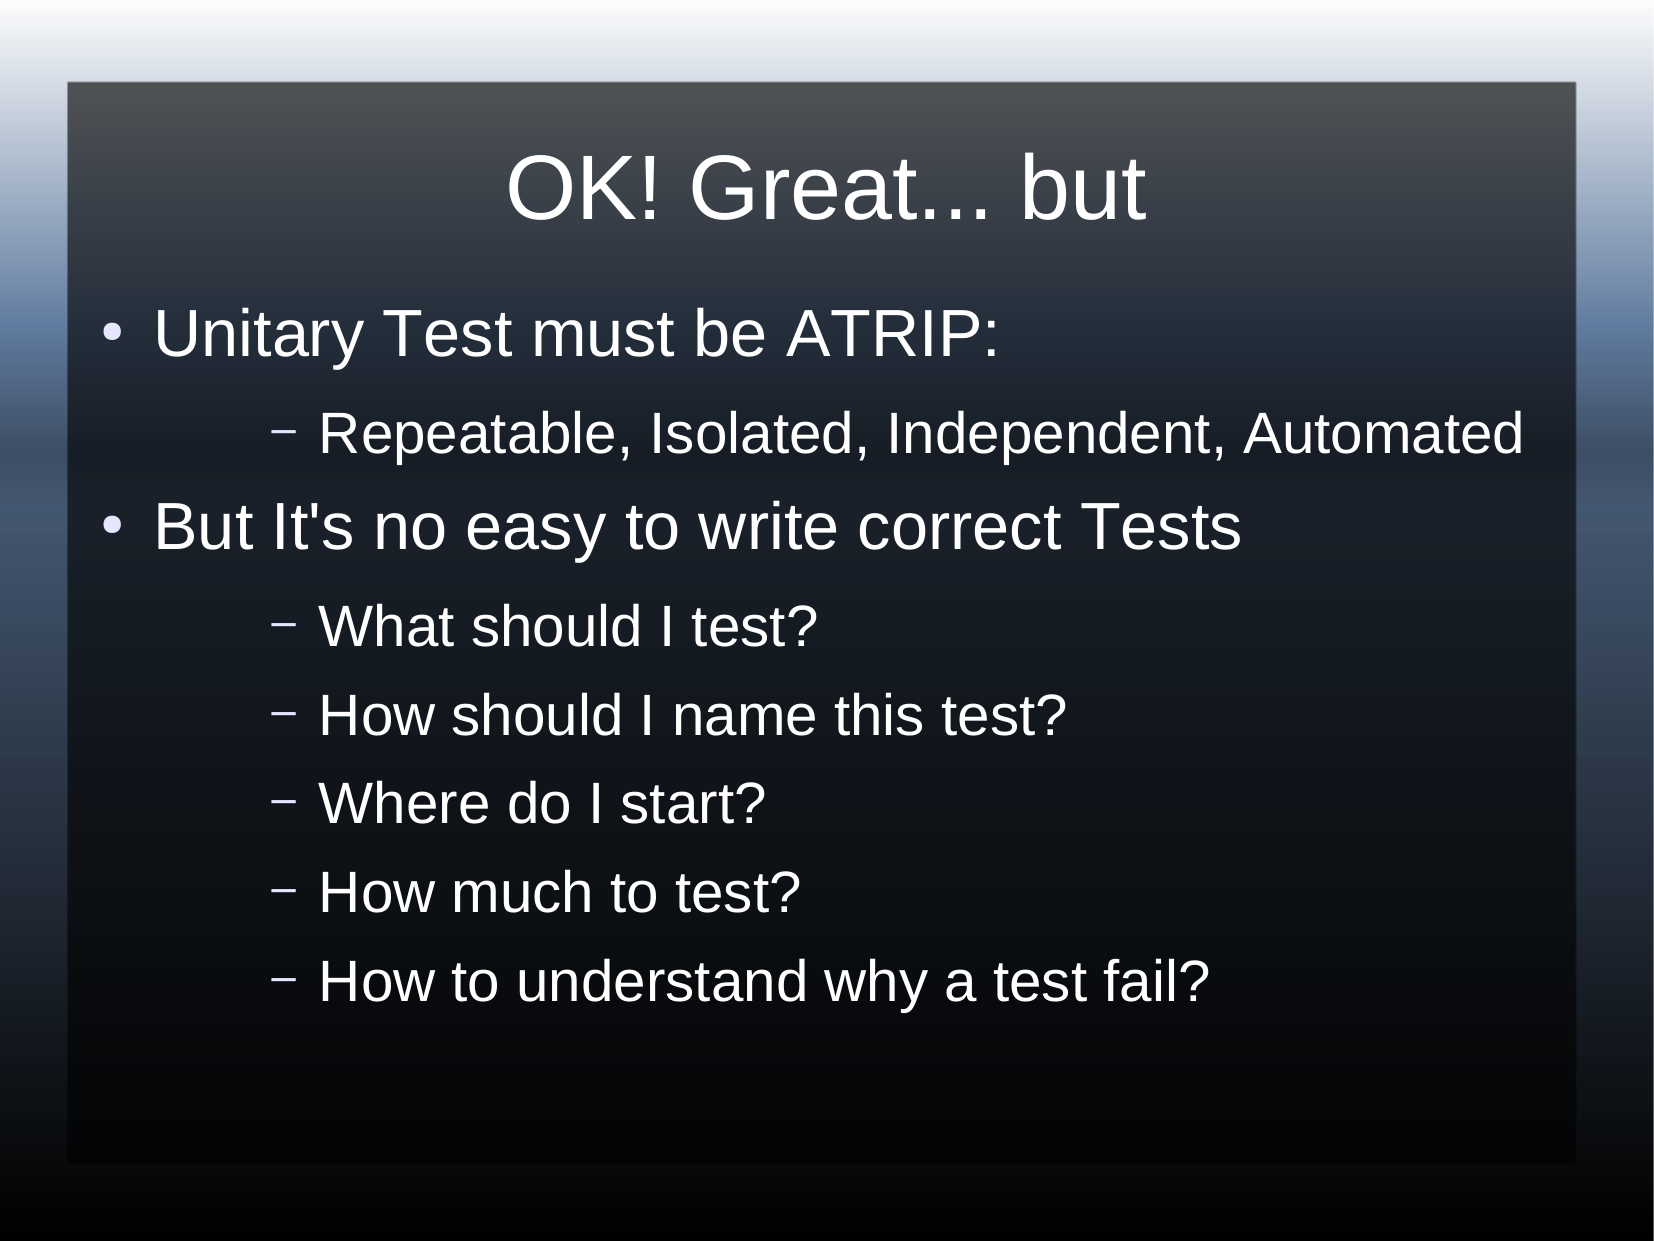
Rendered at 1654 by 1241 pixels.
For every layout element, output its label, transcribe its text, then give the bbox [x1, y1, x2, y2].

list Unitary Test must be ATRIP: Repeatable, Isolated, Independent, Automated But It's no easy to write correct Tests What should I test? How should I name this test? Where do I start? How much to test? How to understand why a test fail? [82, 296, 1571, 1014]
picture [0, 0, 1654, 1241]
title OK! Great... but [82, 84, 1571, 292]
